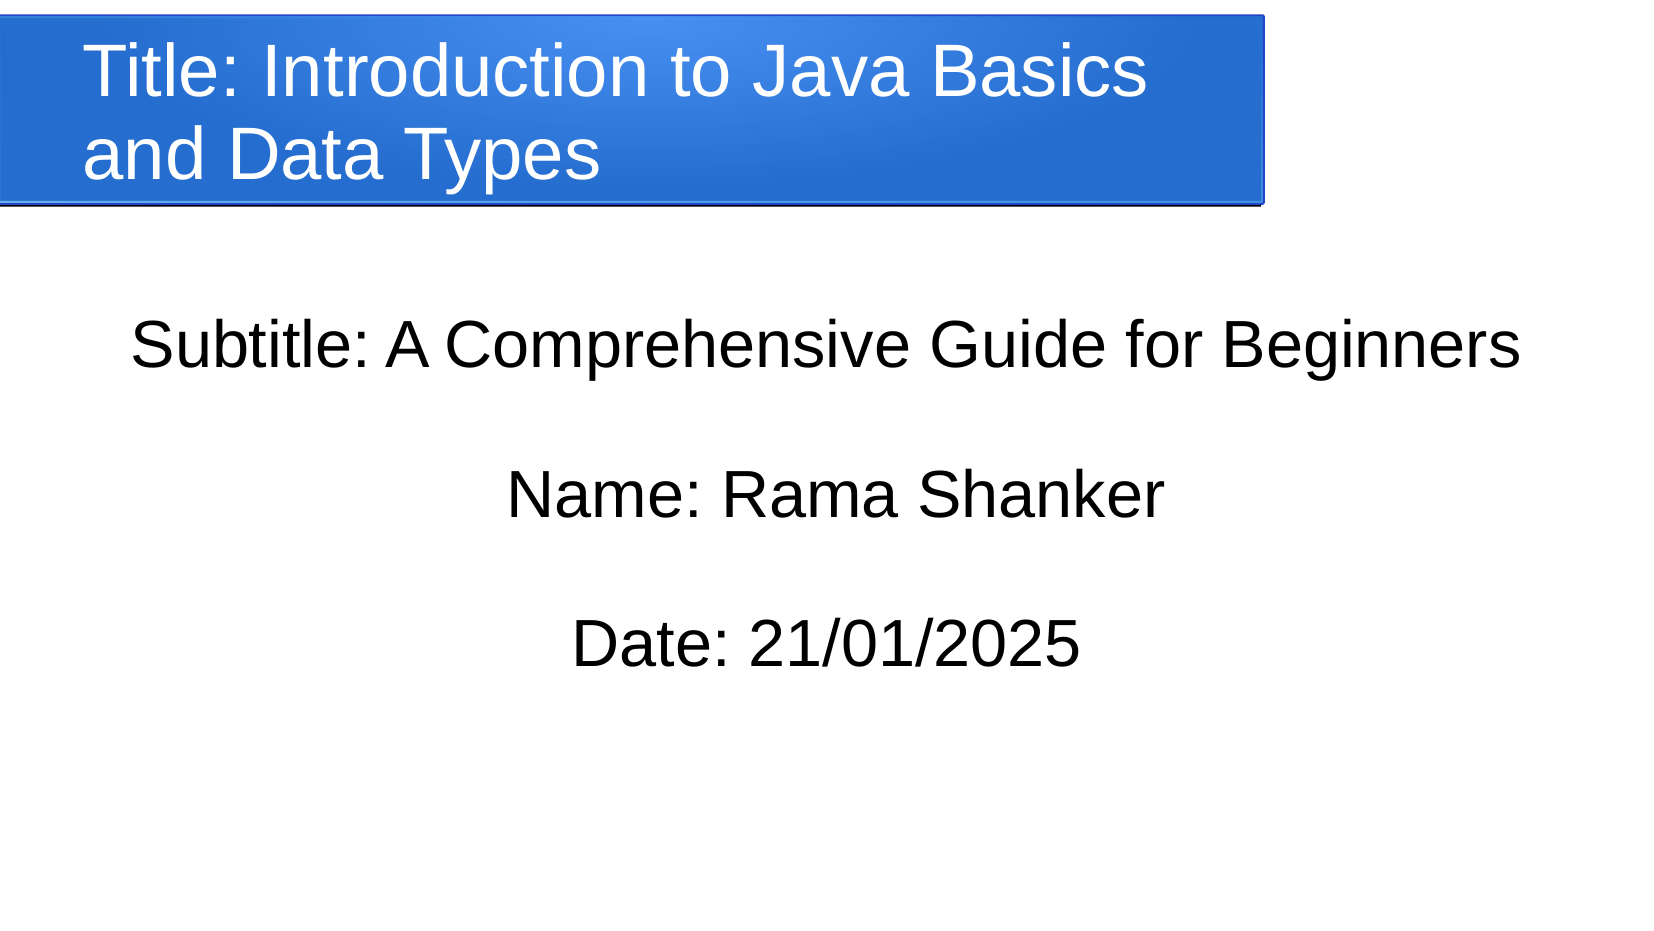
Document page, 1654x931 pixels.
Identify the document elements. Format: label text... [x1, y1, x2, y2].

title Title: Introduction to Java Basics and Data Types [82, 29, 1235, 196]
subtitle Subtitle: A Comprehensive Guide for Beginners Name: Rama Shanker Date: 21/01/2025 [82, 224, 1571, 764]
